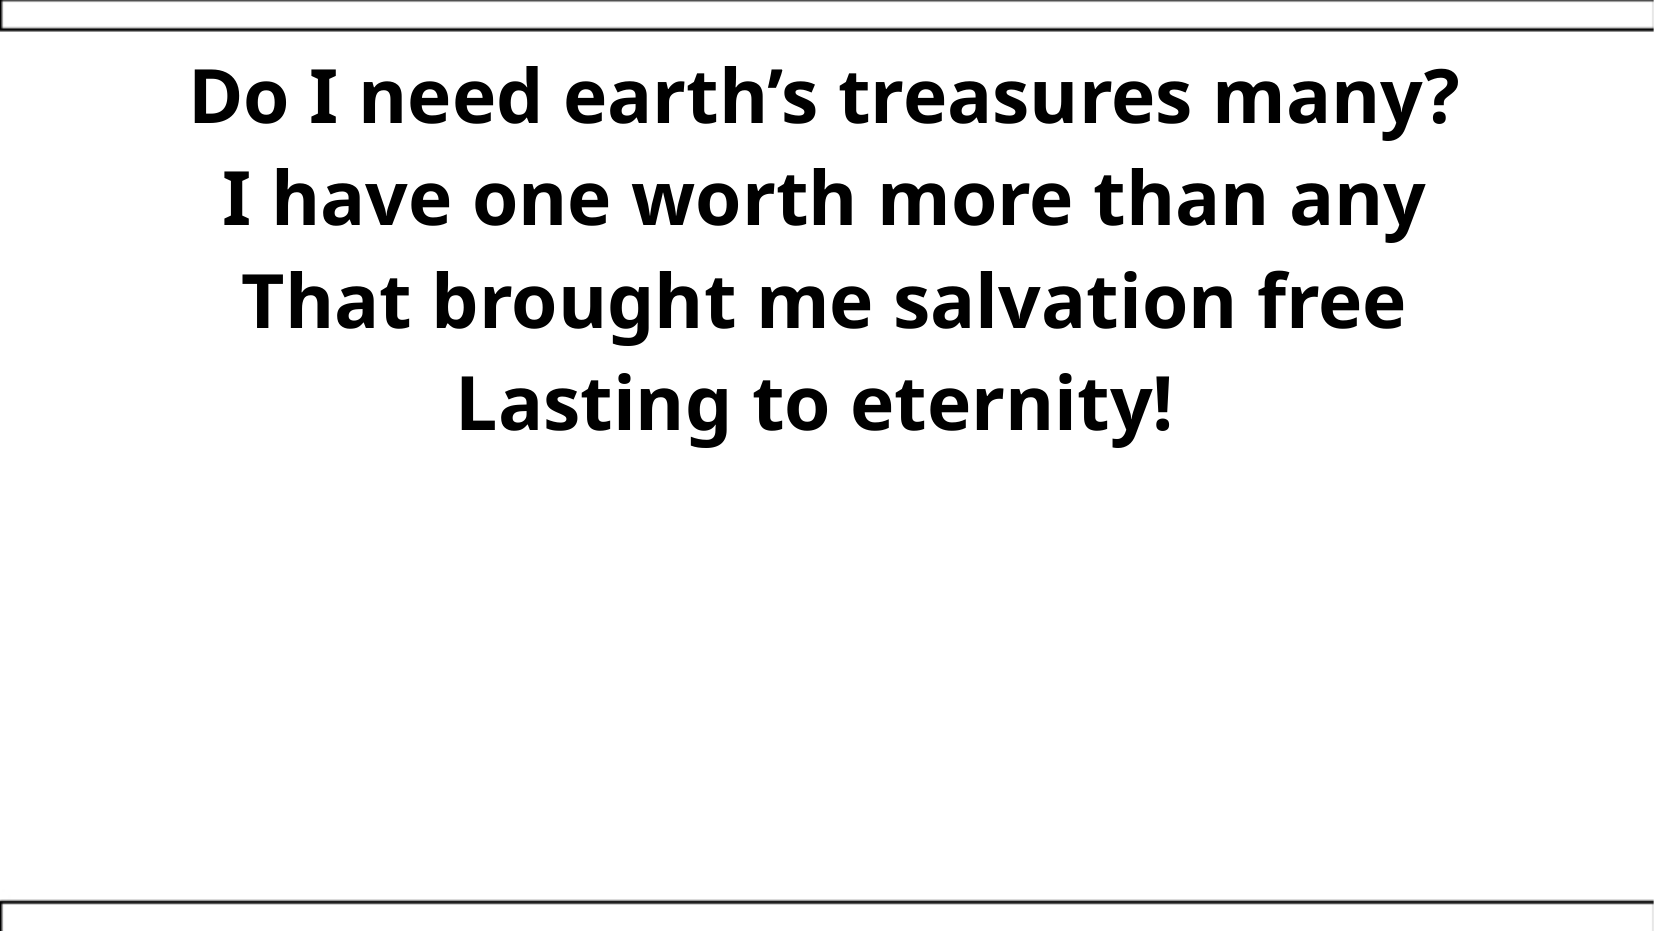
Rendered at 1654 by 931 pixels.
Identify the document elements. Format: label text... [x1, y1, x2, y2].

text_box Do I need earth’s treasures many? I have one worth more than any That brought me salvation free Lasting to eternity! [90, 35, 1561, 451]
picture [0, 0, 1654, 931]
